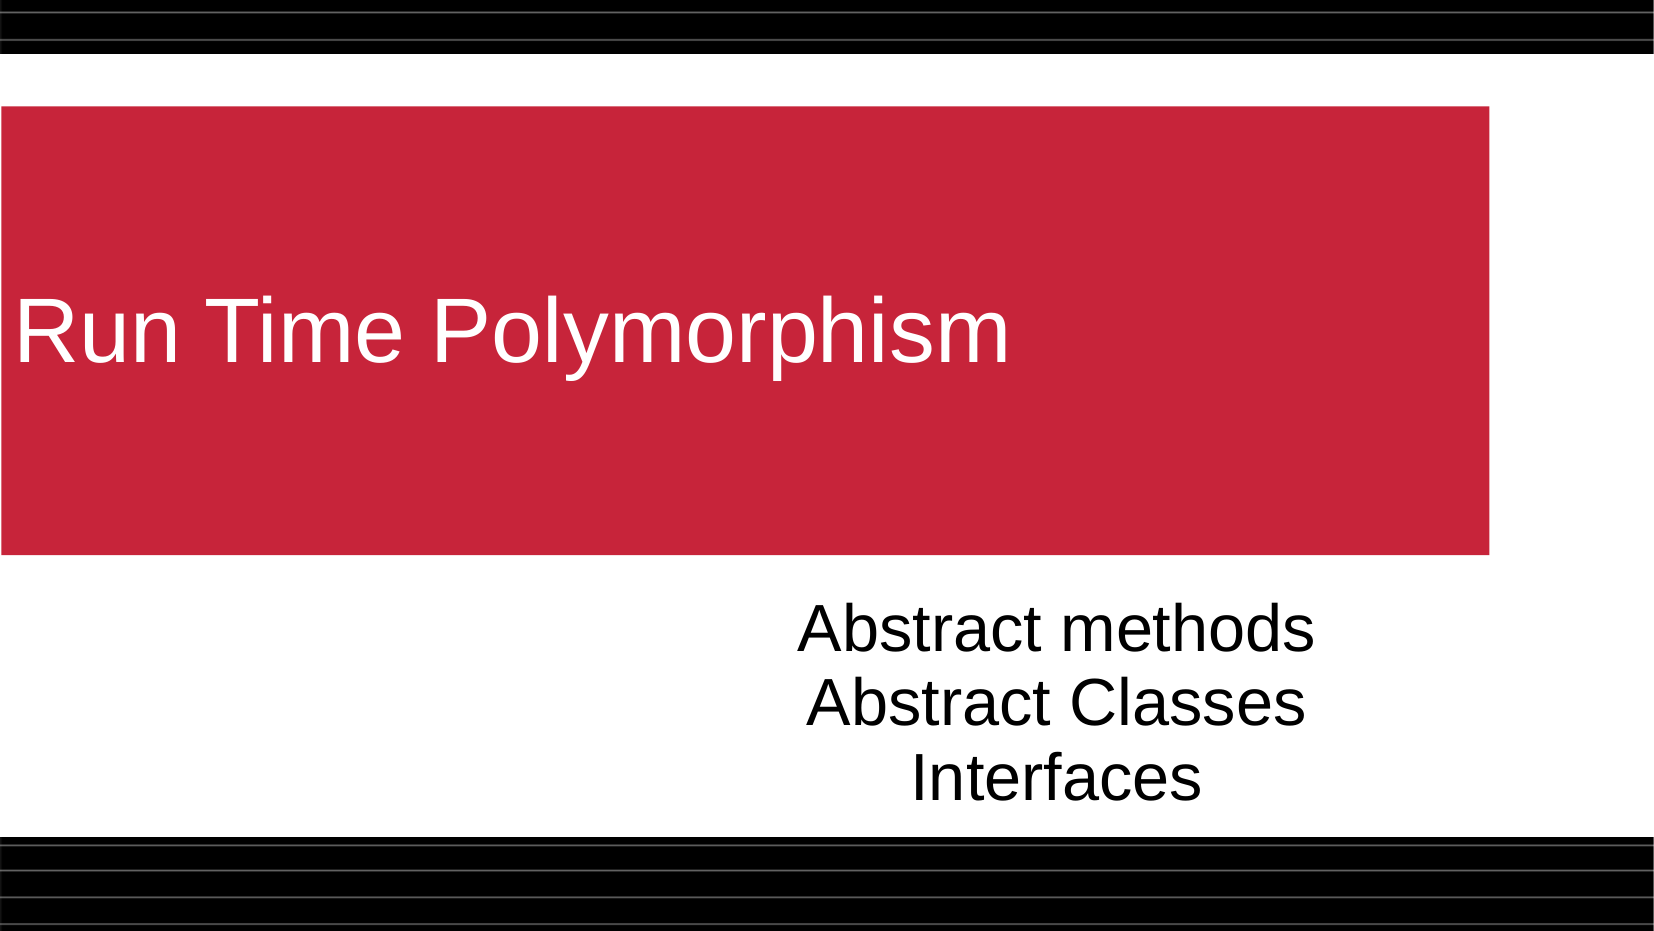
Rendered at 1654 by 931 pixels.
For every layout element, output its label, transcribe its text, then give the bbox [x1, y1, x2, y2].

picture [0, 0, 1654, 54]
subtitle Abstract methods Abstract Classes Interfaces [625, 590, 1489, 815]
title Run Time Polymorphism [1, 106, 1490, 556]
picture [0, 837, 1654, 931]
